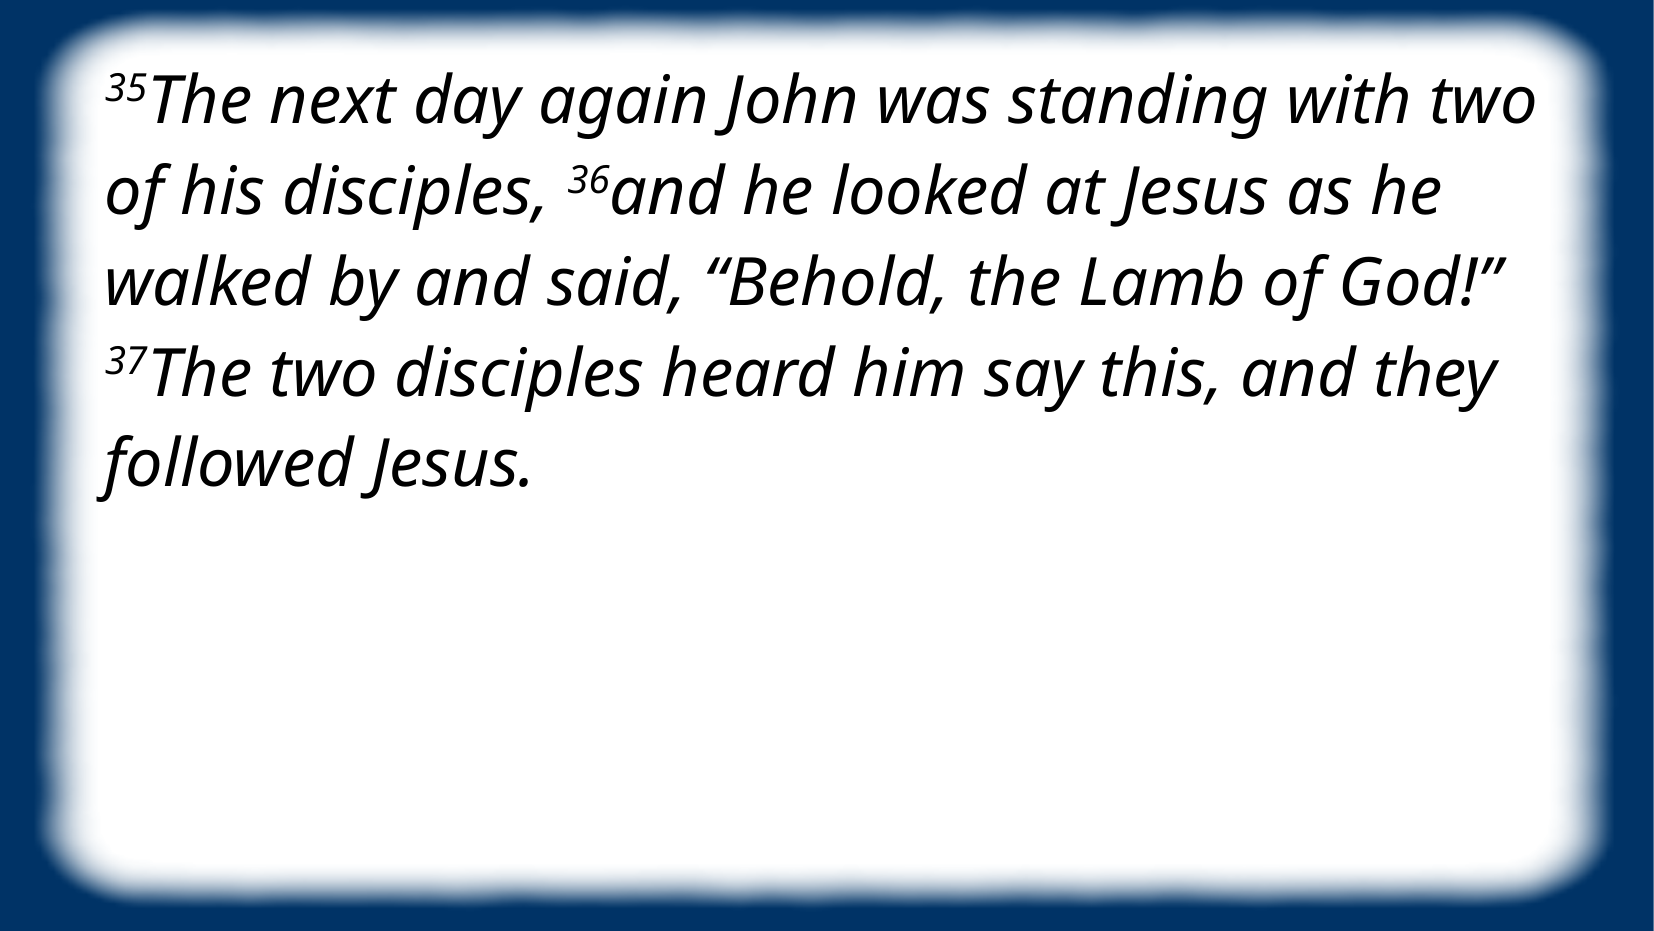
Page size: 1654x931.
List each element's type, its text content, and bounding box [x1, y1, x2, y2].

picture [0, 0, 1654, 931]
text_box 35The next day again John was standing with two of his disciples, 36and he looked at Jesus as he walked by and said, “Behold, the Lamb of God!” 37The two disciples heard him say this, and they followed Jesus. [90, 45, 1561, 504]
